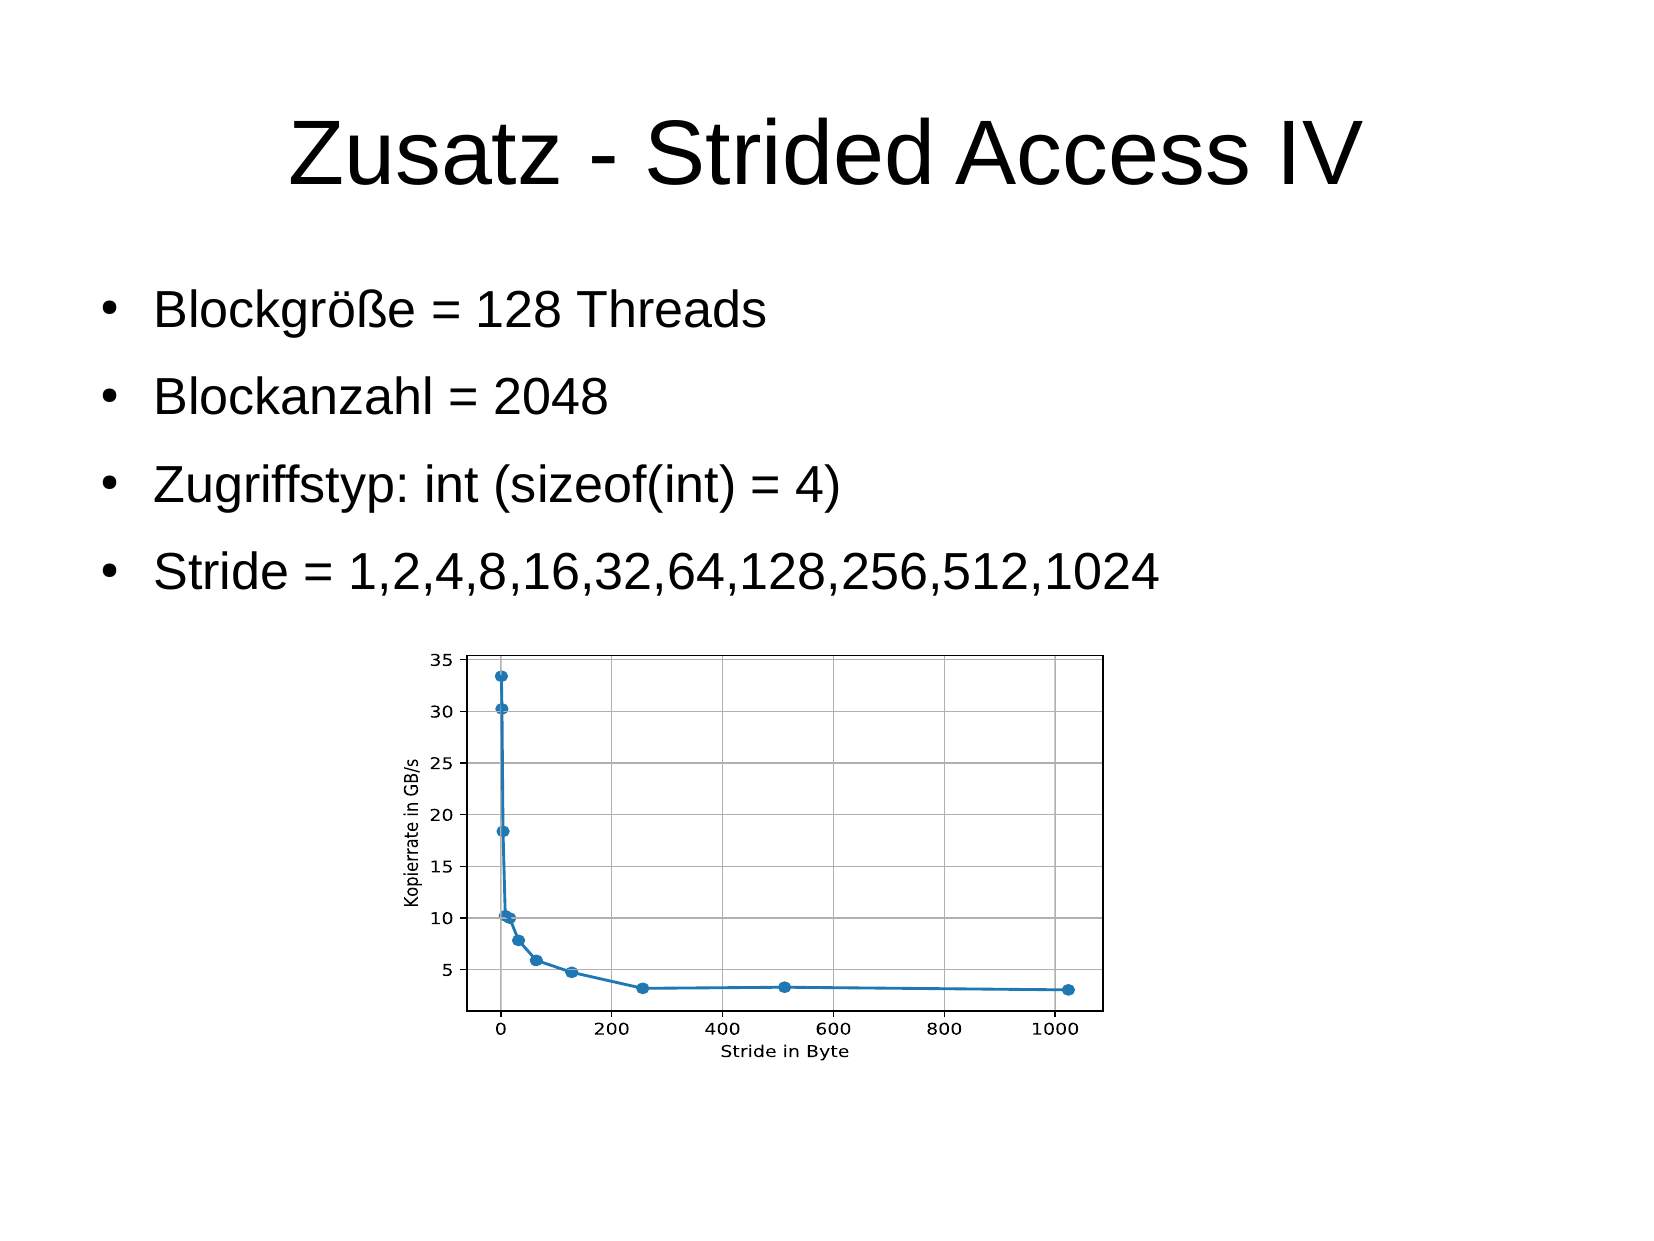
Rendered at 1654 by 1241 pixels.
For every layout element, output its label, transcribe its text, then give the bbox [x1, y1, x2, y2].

picture [389, 637, 1124, 1072]
list Blockgröße = 128 Threads Blockanzahl = 2048 Zugriffstyp: int (sizeof(int) = 4) Stride = 1,2,4,8,16,32,64,128,256,512,1024 [82, 279, 1571, 1099]
title Zusatz - Strided Access IV [82, 49, 1571, 257]
